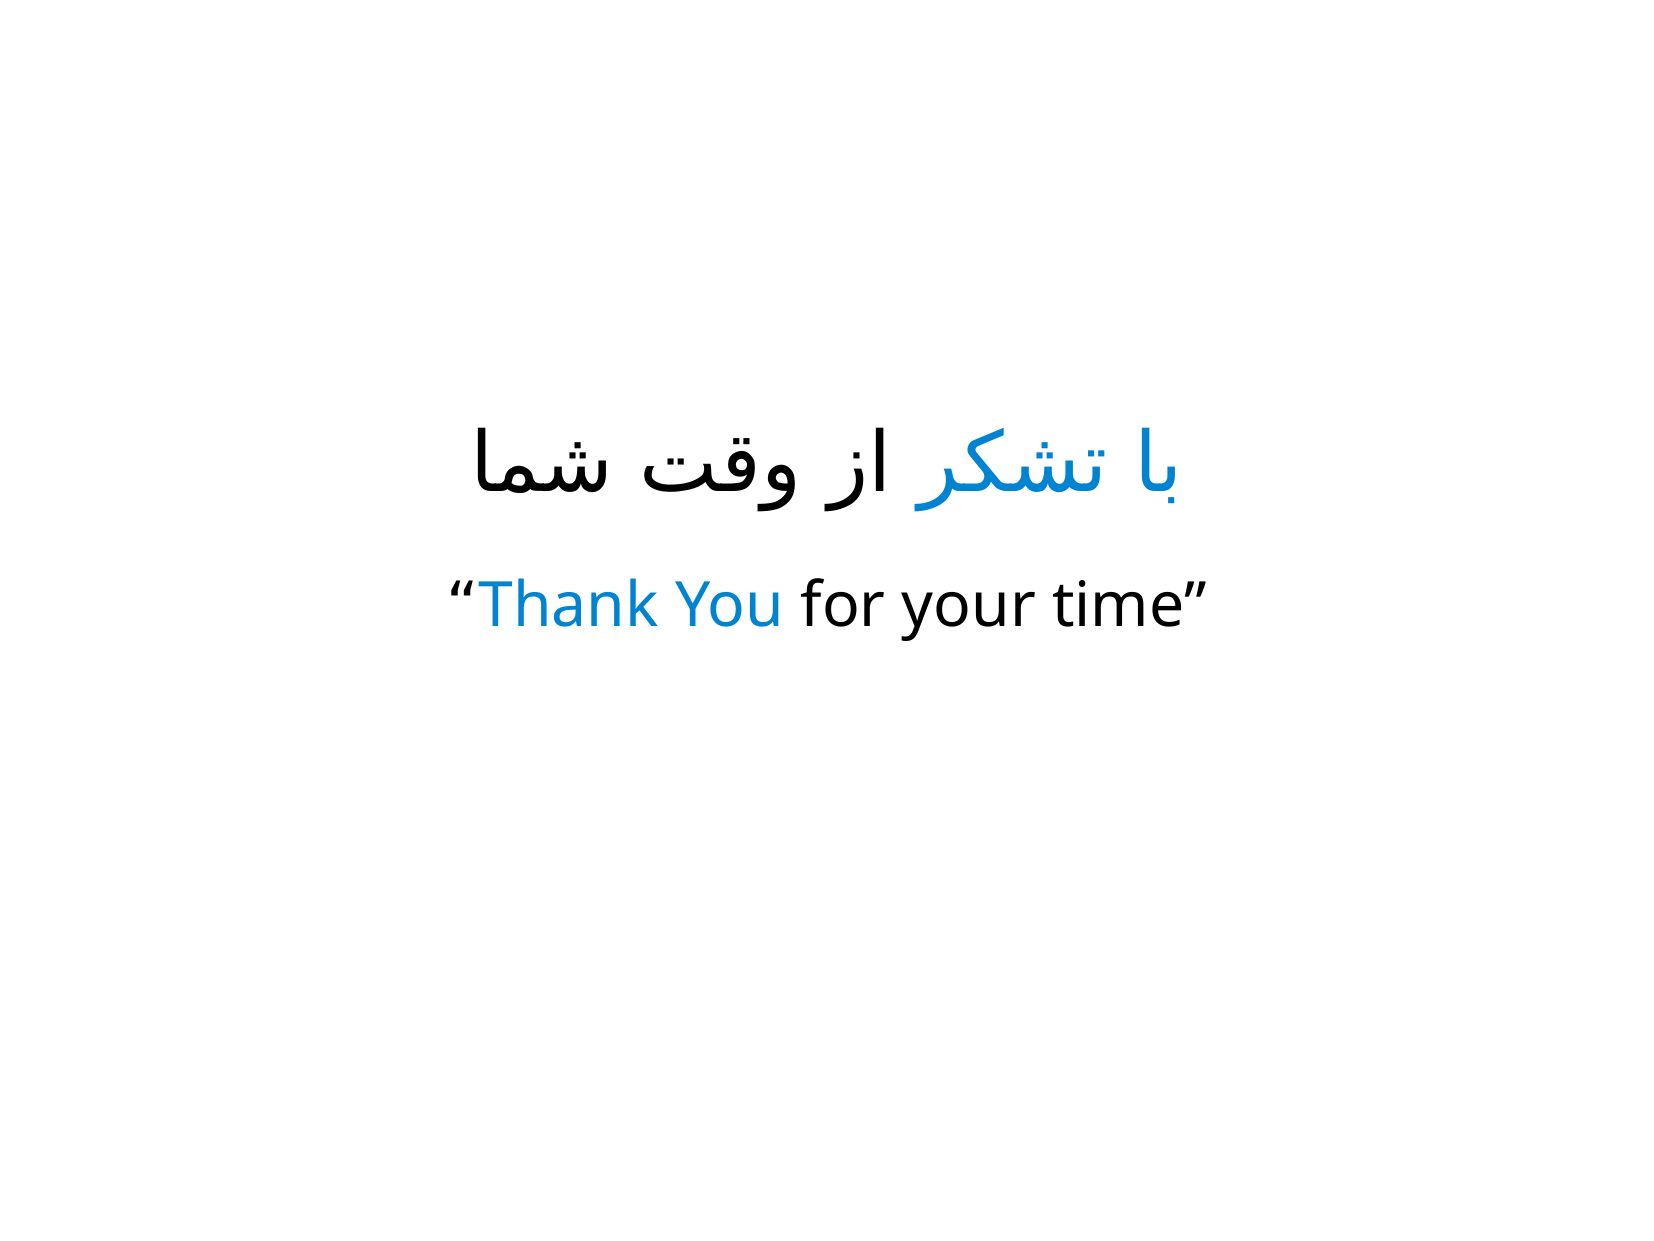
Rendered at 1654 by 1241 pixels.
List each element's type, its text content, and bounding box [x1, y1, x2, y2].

subtitle با تشکر از وقت شما “Thank You for your time” [82, 49, 1571, 1010]
